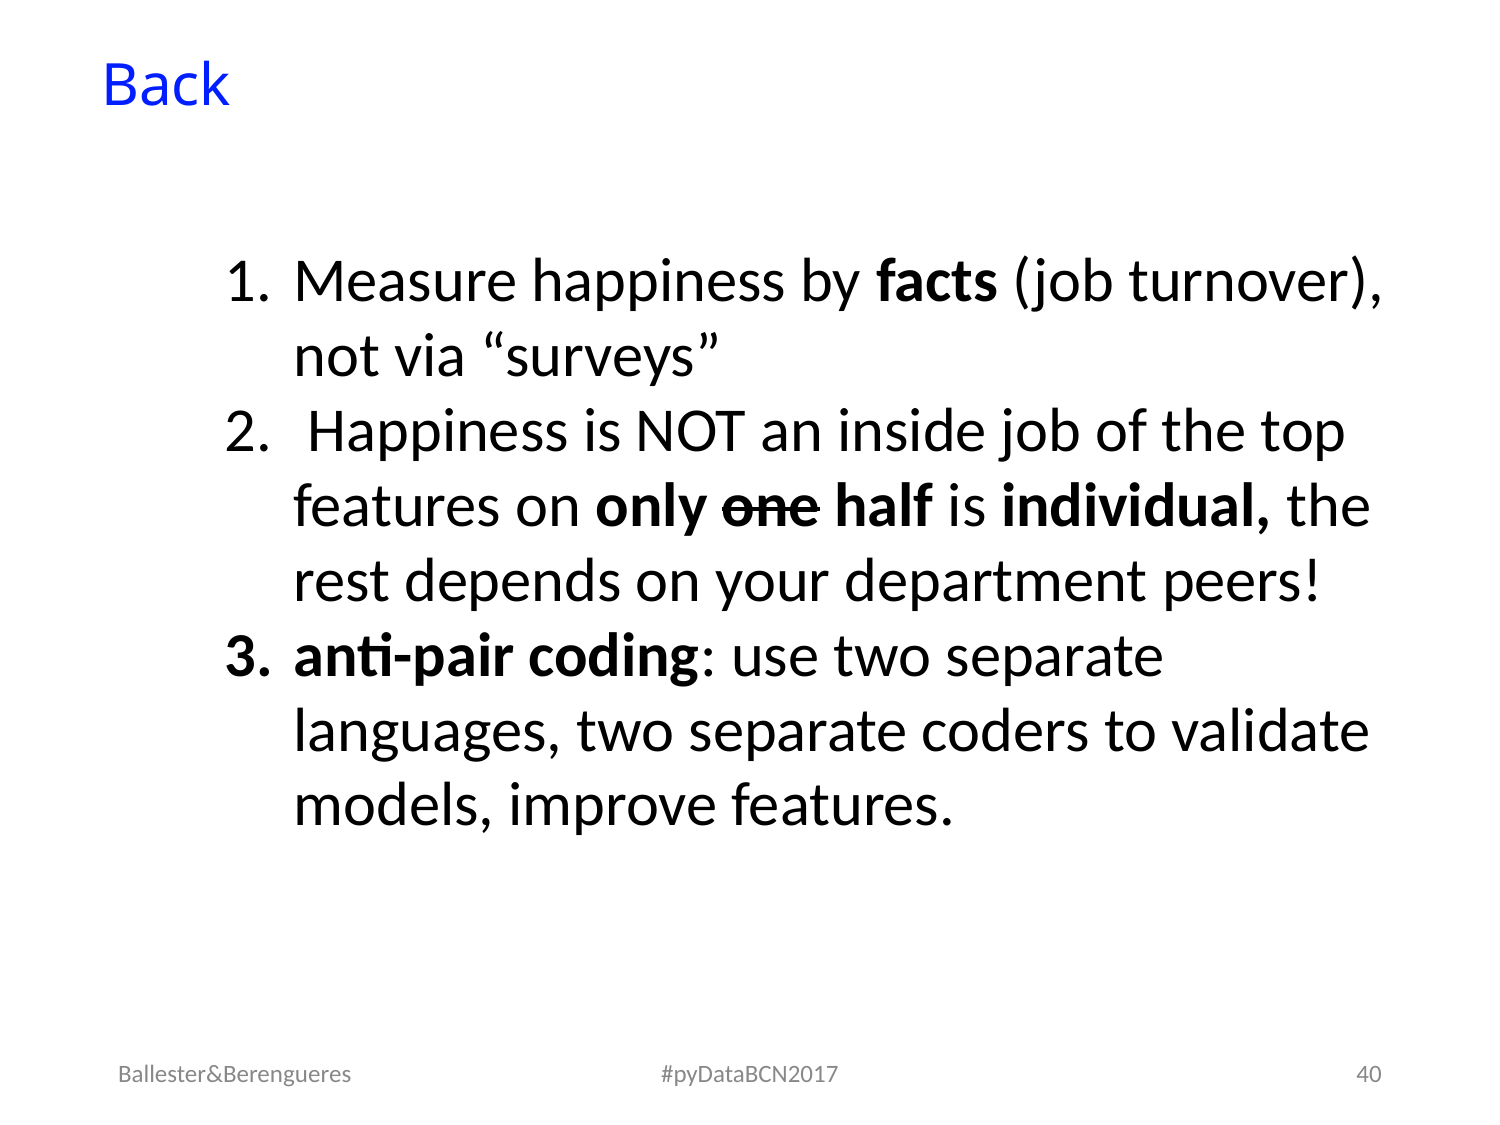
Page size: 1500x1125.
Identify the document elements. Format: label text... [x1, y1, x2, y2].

text_box Measure happiness by facts (job turnover), not via “surveys” Happiness is NOT an inside job of the top features on only one half is individual, the rest depends on your department peers! anti-pair coding: use two separate languages, two separate coders to validate models, improve features. [203, 231, 1414, 1043]
footer #pyDataBCN2017 [496, 1043, 1004, 1103]
slide_number <number> [1059, 1043, 1397, 1103]
title Back [86, 32, 1425, 142]
slide_number Ballester&Berengueres [103, 1042, 441, 1103]
